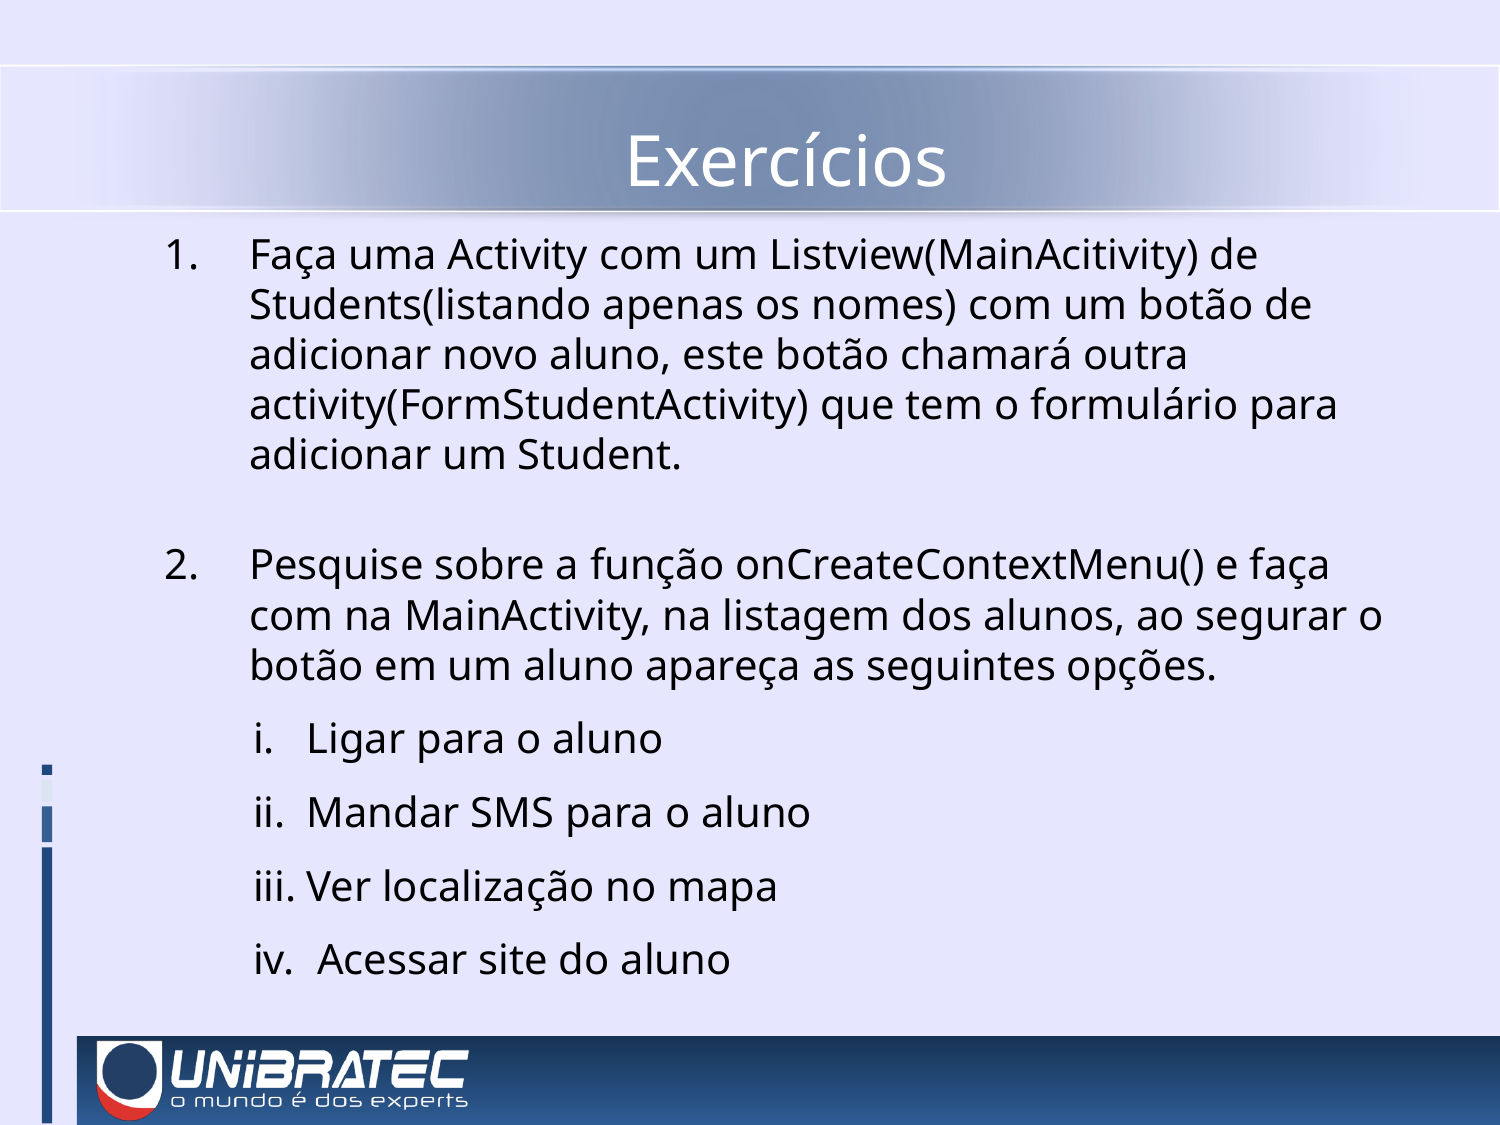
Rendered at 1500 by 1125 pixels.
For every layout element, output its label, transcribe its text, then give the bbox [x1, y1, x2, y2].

list Faça uma Activity com um Listview(MainAcitivity) de Students(listando apenas os nomes) com um botão de adicionar novo aluno, este botão chamará outra activity(FormStudentActivity) que tem o formulário para adicionar um Student. Pesquise sobre a função onCreateContextMenu() e faça com na MainActivity, na listagem dos alunos, ao segurar o botão em um aluno apareça as seguintes opções. Ligar para o aluno Mandar SMS para o aluno Ver localização no mapa Acessar site do aluno [150, 220, 1424, 969]
picture [96, 1040, 469, 1121]
picture [0, 58, 1500, 227]
title Exercícios [150, 84, 1424, 220]
